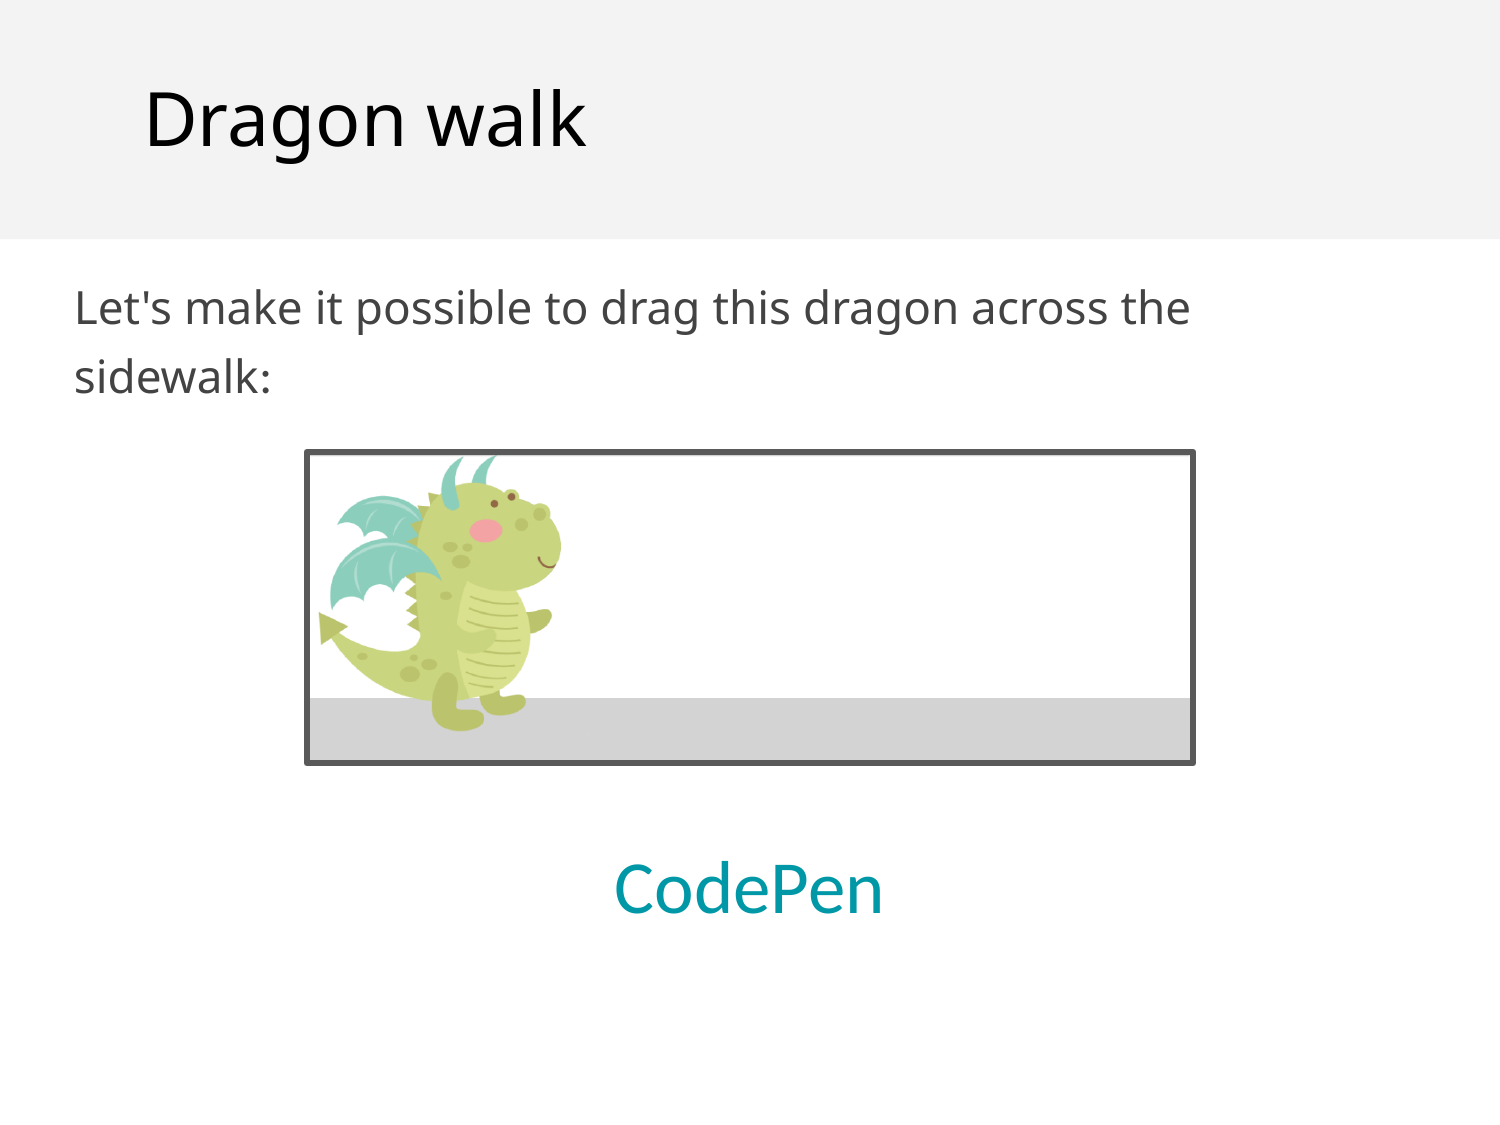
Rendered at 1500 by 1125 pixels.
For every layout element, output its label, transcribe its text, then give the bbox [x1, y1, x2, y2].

title Dragon walk [128, 56, 1372, 183]
list Let's make it possible to drag this dragon across the sidewalk: [59, 255, 1372, 367]
list CodePen [128, 810, 1372, 1010]
picture [309, 454, 1191, 760]
